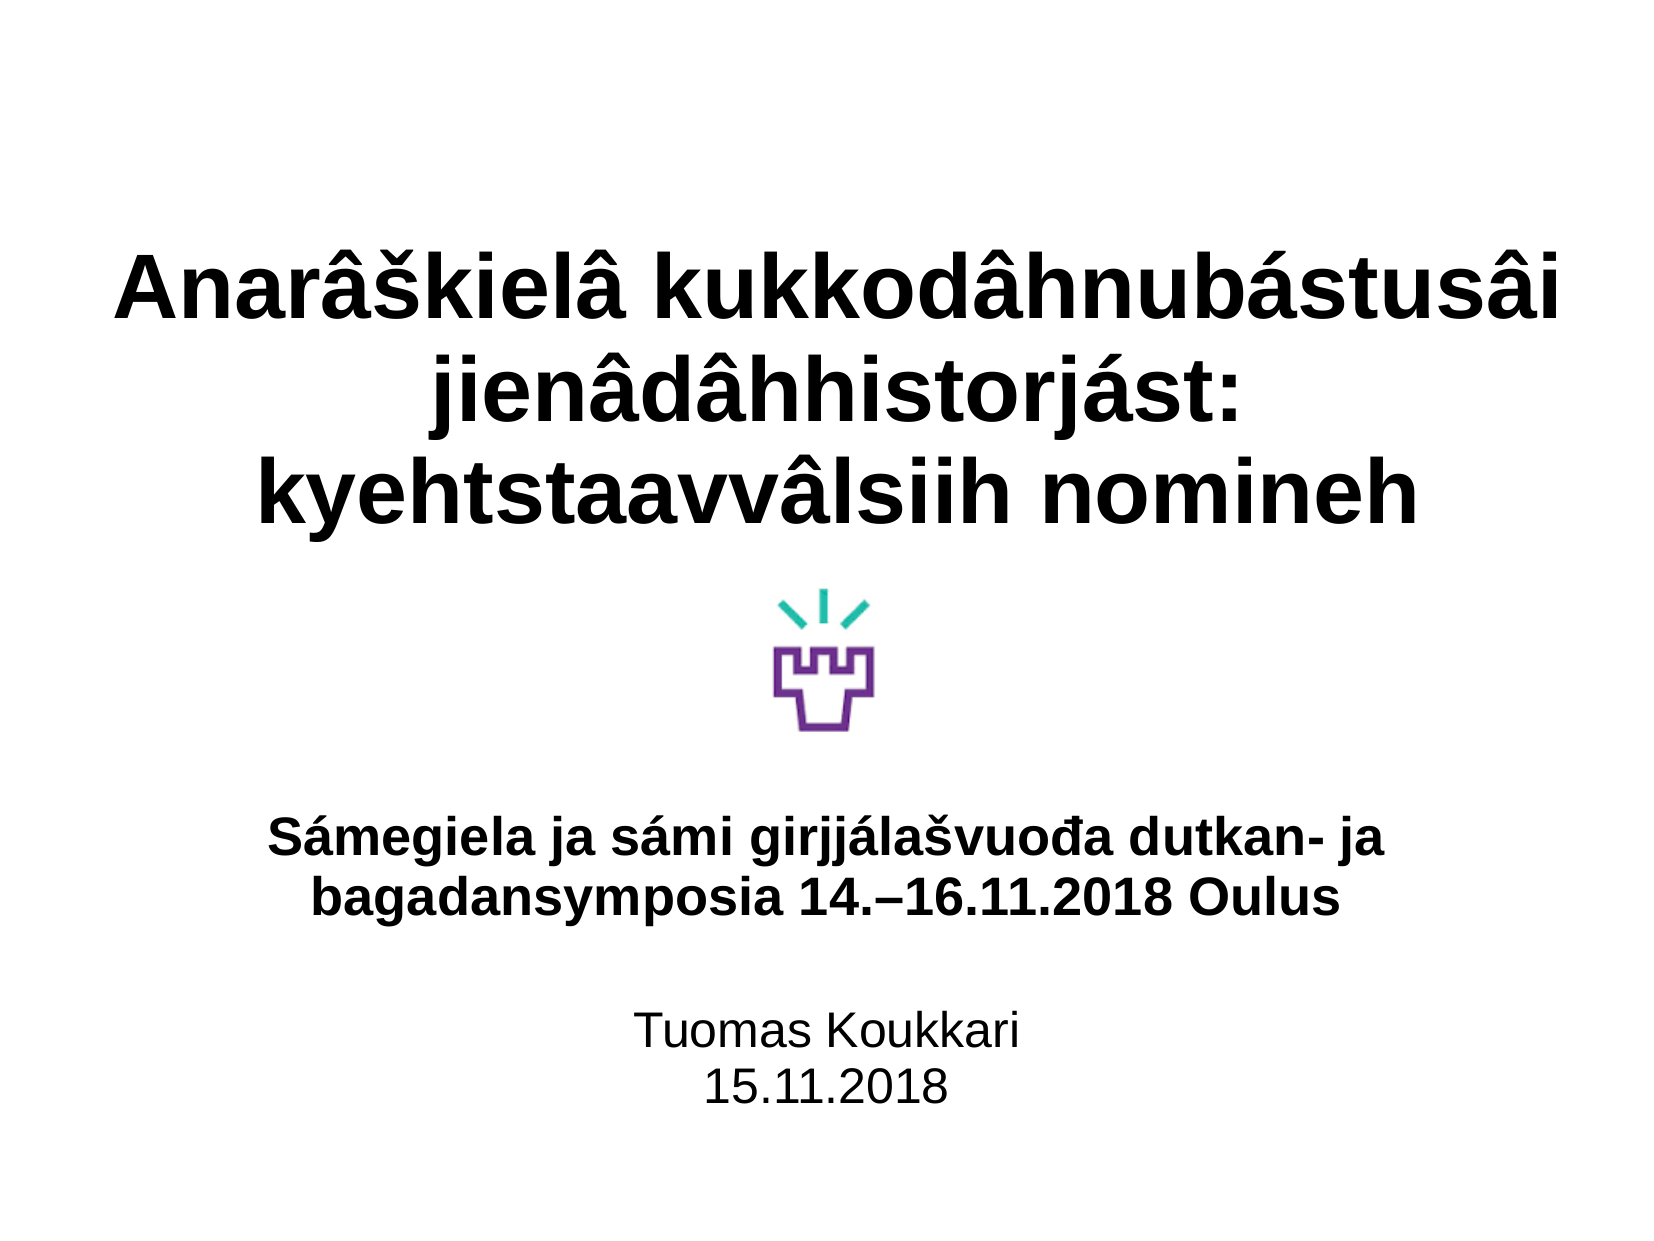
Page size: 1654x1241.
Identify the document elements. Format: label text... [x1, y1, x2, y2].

picture [735, 578, 922, 754]
title Anarâškielâ kukkodâhnubástusâi jienâdâhhistorjást: kyehtstaavvâlsiih nomineh [94, 235, 1583, 544]
subtitle Sámegiela ja sámi girjjálašvuođa dutkan- ja bagadansymposia 14.–16.11.2018 Oulus Tuomas Koukkari 15.11.2018 [82, 714, 1571, 1205]
